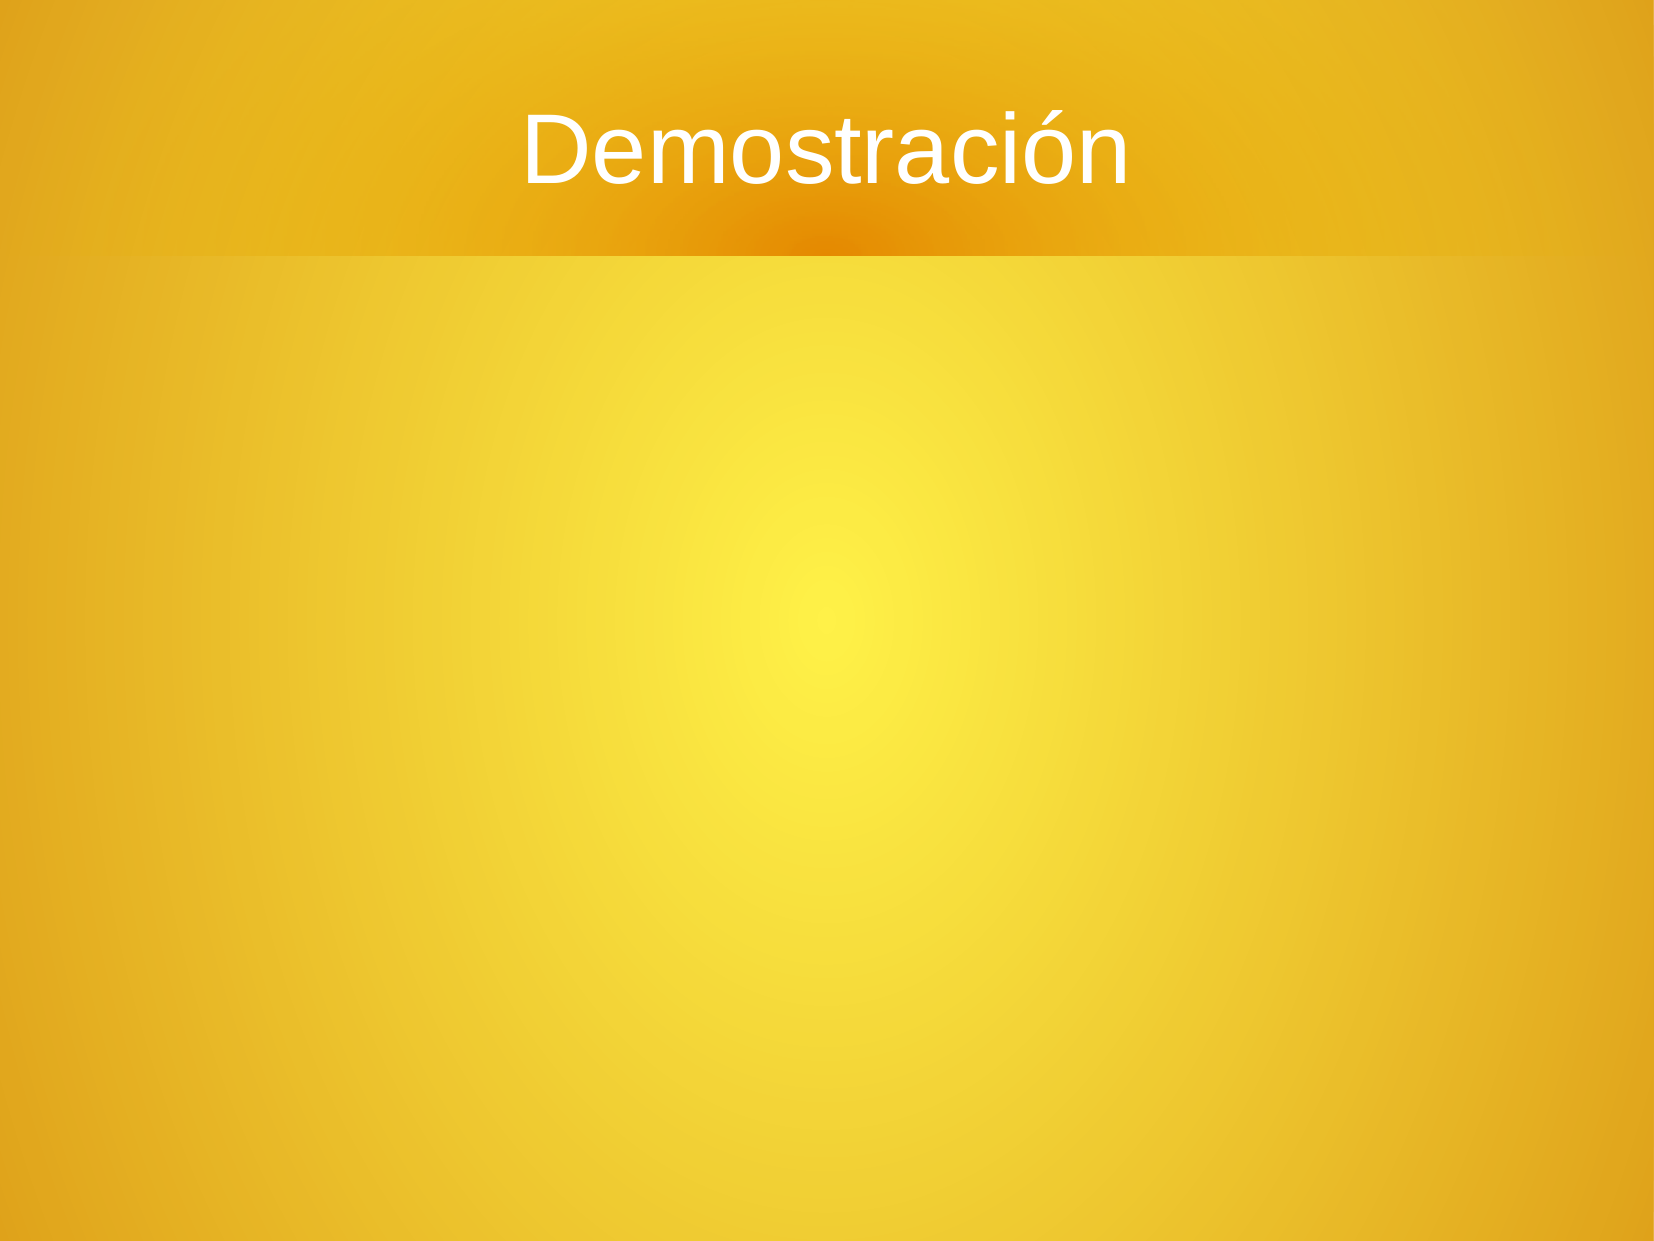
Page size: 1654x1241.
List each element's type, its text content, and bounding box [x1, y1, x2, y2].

title Demostración [82, 47, 1571, 252]
